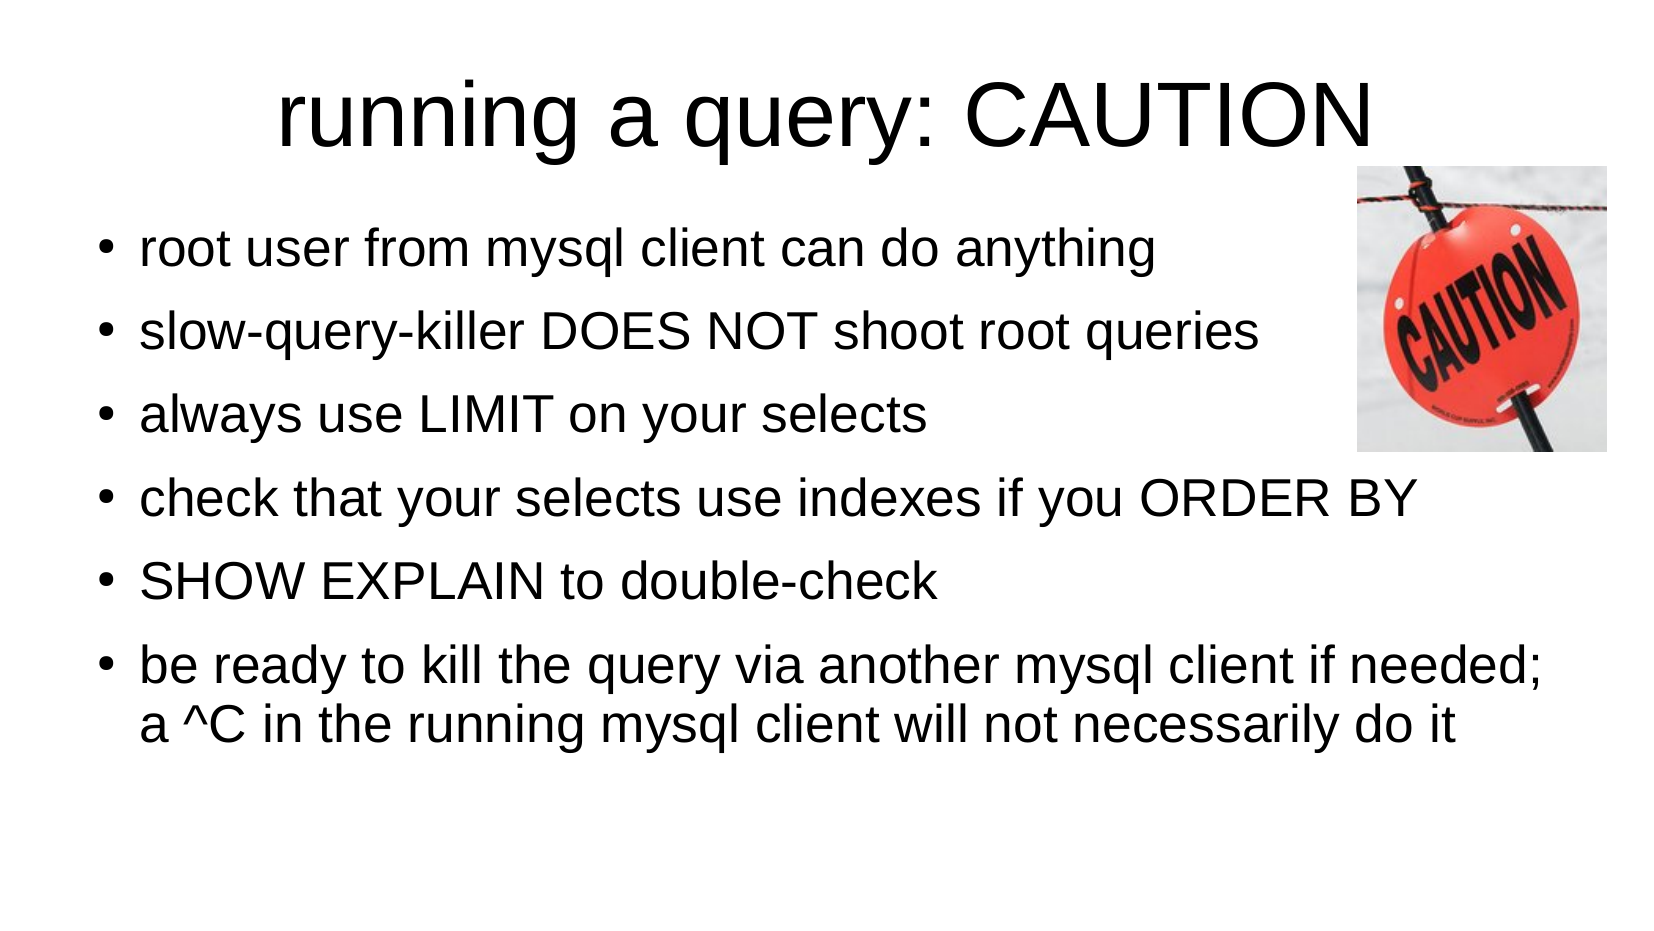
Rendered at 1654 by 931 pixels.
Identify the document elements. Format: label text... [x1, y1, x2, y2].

title running a query: CAUTION [82, 37, 1571, 193]
picture [1357, 166, 1607, 452]
list root user from mysql client can do anything slow-query-killer DOES NOT shoot root queries always use LIMIT on your selects check that your selects use indexes if you ORDER BY SHOW EXPLAIN to double-check be ready to kill the query via another mysql client if needed; a ^C in the running mysql client will not necessarily do it [82, 217, 1571, 758]
